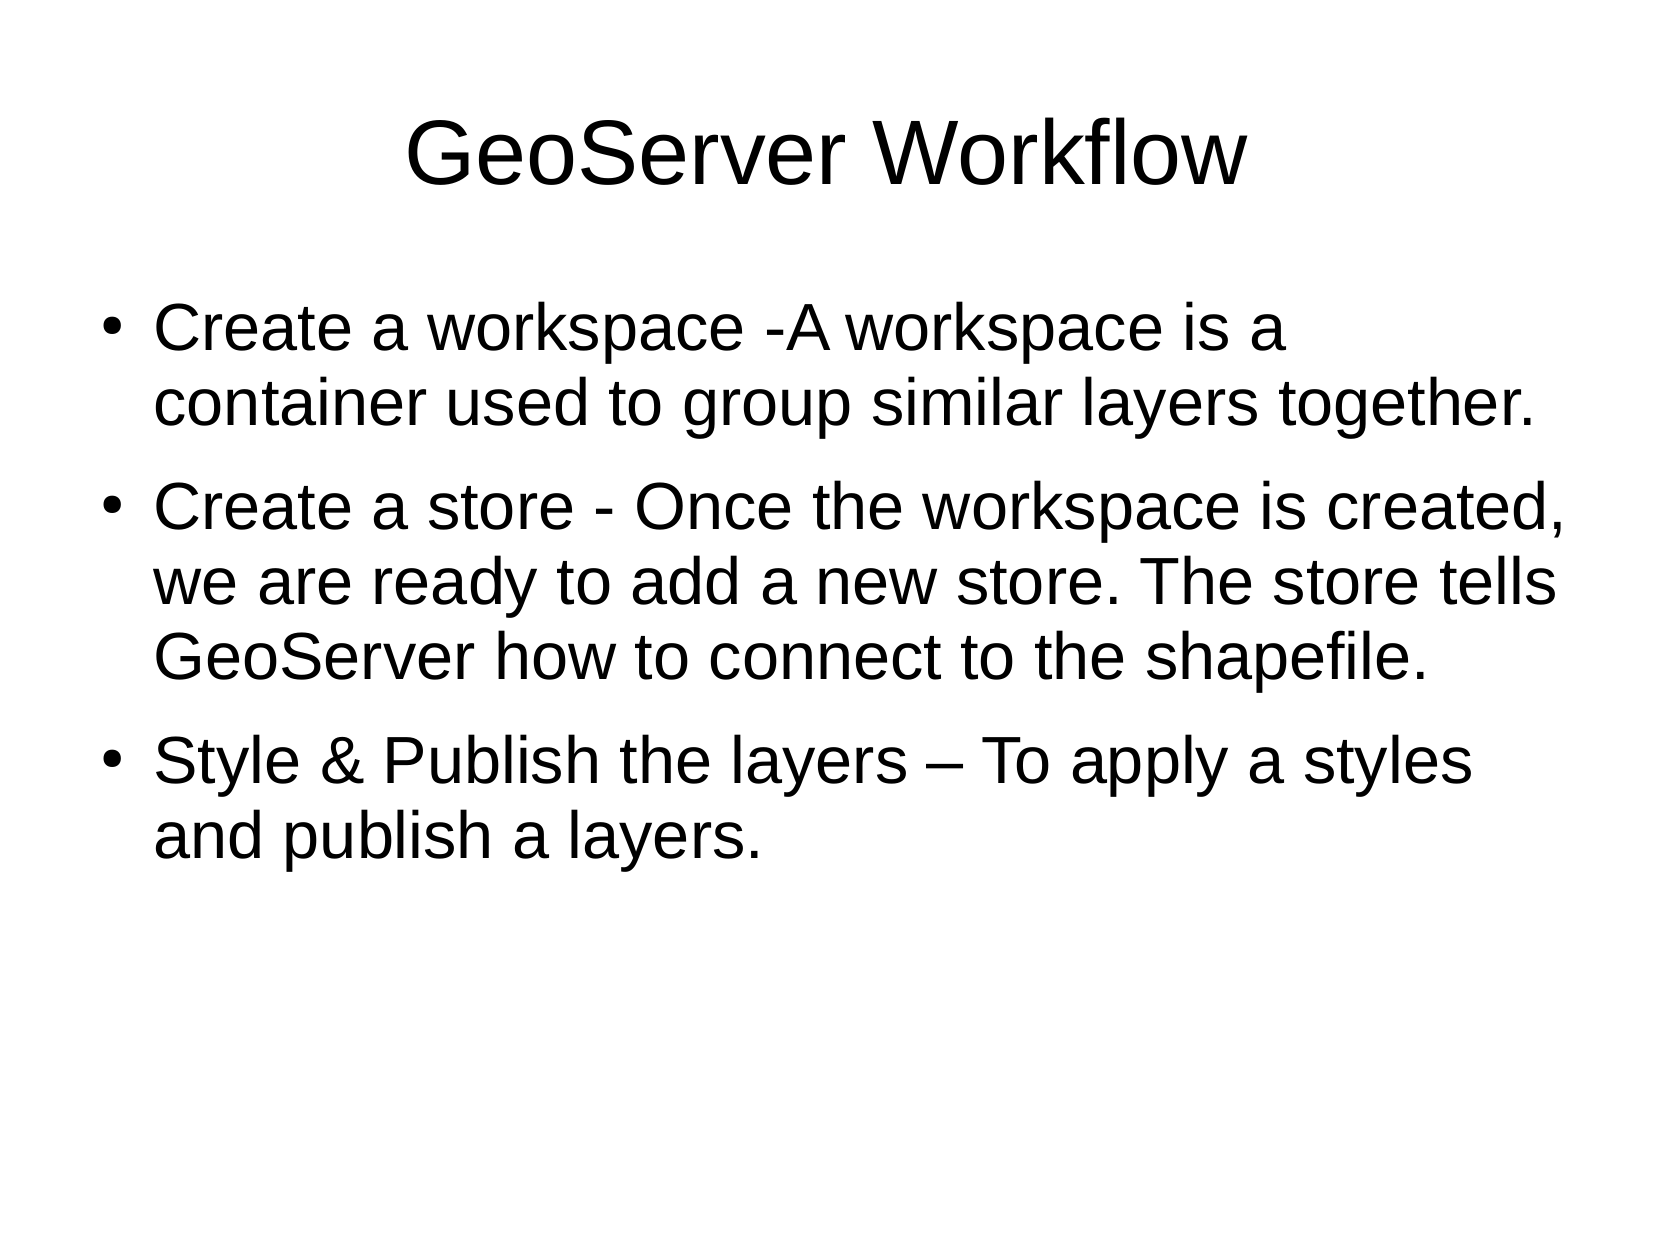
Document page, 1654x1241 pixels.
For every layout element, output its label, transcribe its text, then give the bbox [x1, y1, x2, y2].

list Create a workspace -A workspace is a container used to group similar layers together. Create a store - Once the workspace is created, we are ready to add a new store. The store tells GeoServer how to connect to the shapefile. Style & Publish the layers – To apply a styles and publish a layers. [82, 290, 1571, 1010]
title GeoServer Workflow [82, 49, 1571, 257]
